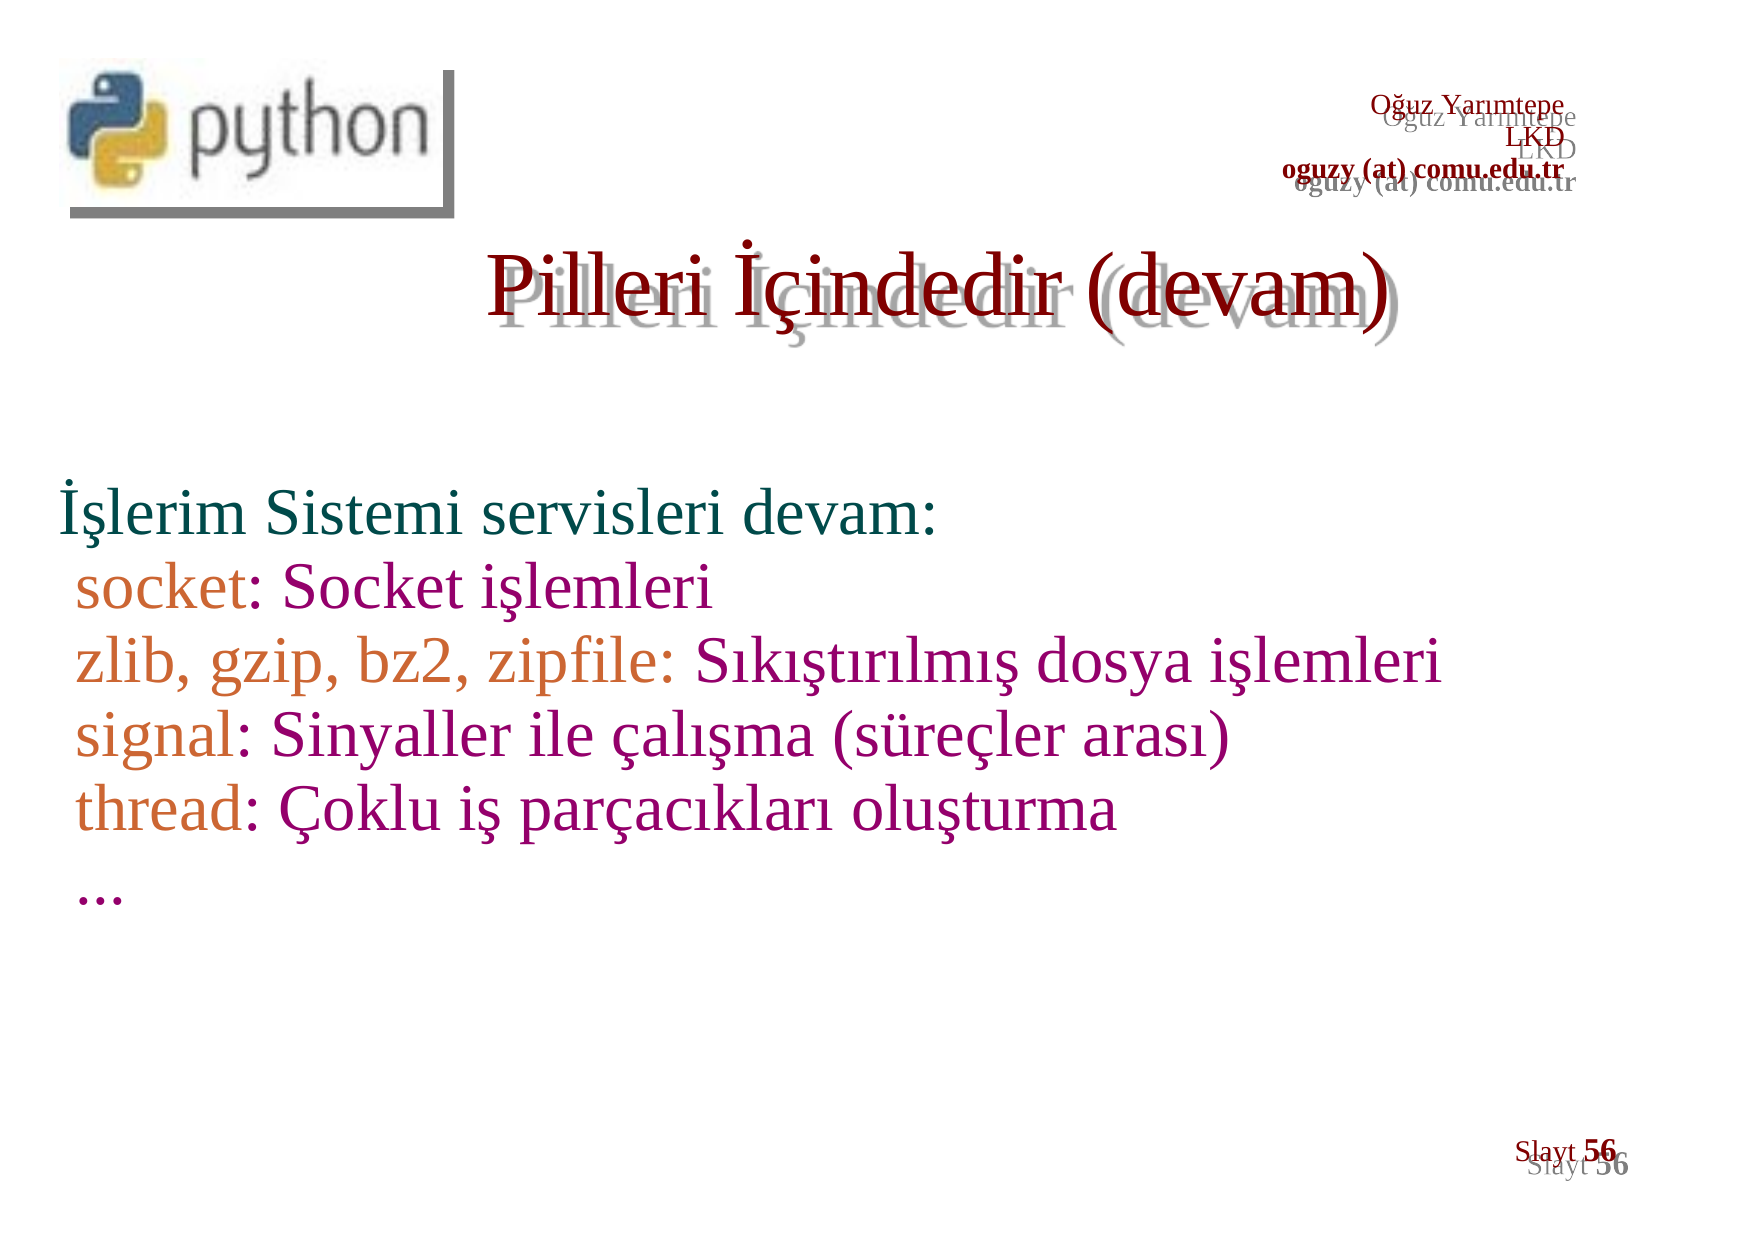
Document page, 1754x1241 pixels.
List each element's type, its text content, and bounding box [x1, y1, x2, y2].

subtitle İşlerim Sistemi servisleri devam: socket: Socket işlemleri zlib, gzip, bz2, zipfile: Sıkıştırılmış dosya işlemleri signal: Sinyaller ile çalışma (süreçler arası) thread: Çoklu iş parçacıkları oluşturma ... [59, 360, 1695, 1034]
title Pilleri İçindedir (devam) [194, 214, 1684, 355]
picture [59, 58, 443, 207]
